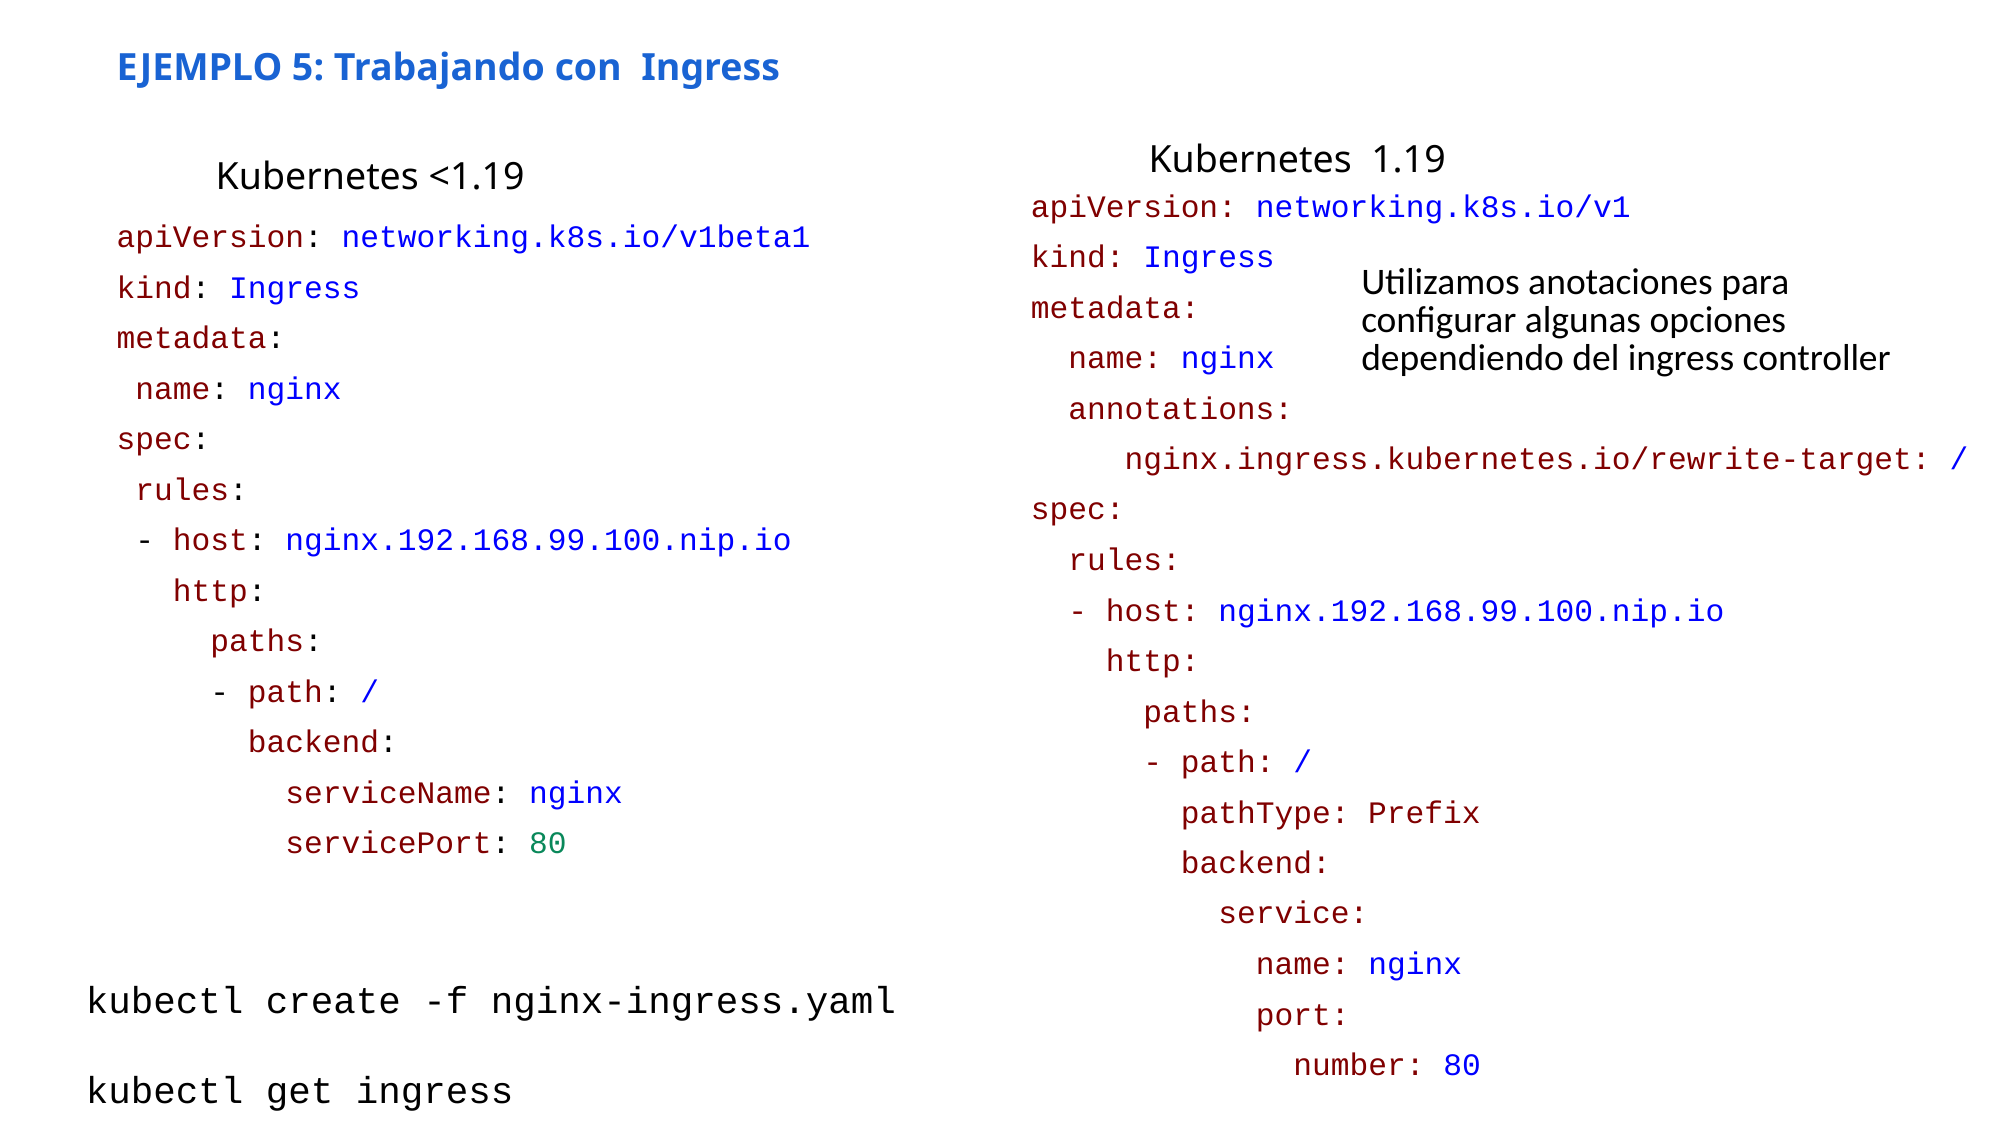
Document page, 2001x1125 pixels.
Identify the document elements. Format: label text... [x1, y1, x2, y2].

text_box EJEMPLO 5: Trabajando con Ingress [101, 35, 898, 95]
text_box kubectl create -f nginx-ingress.yaml kubectl get ingress [70, 961, 1022, 1125]
text_box Utilizamos anotaciones para configurar algunas opciones dependiendo del ingress controller [1346, 259, 1961, 426]
text_box Kubernetes 1.19 [1133, 125, 1536, 225]
text_box apiVersion: networking.k8s.io/v1 kind: Ingress metadata: name: nginx annotations: nginx.ingress.kubernetes.io/rewrite-target: / spec: rules: - host: nginx.192.168.99.100.nip.io http: paths: - path: / pathType: Prefix backend: service: name: nginx port: number: 80 [1015, 165, 1985, 894]
text_box Kubernetes <1.19 [200, 141, 603, 241]
text_box apiVersion: networking.k8s.io/v1beta1 kind: Ingress metadata: name: nginx spec: rules: - host: nginx.192.168.99.100.nip.io http: paths: - path: / backend: serviceName: nginx servicePort: 80 [101, 195, 1015, 408]
